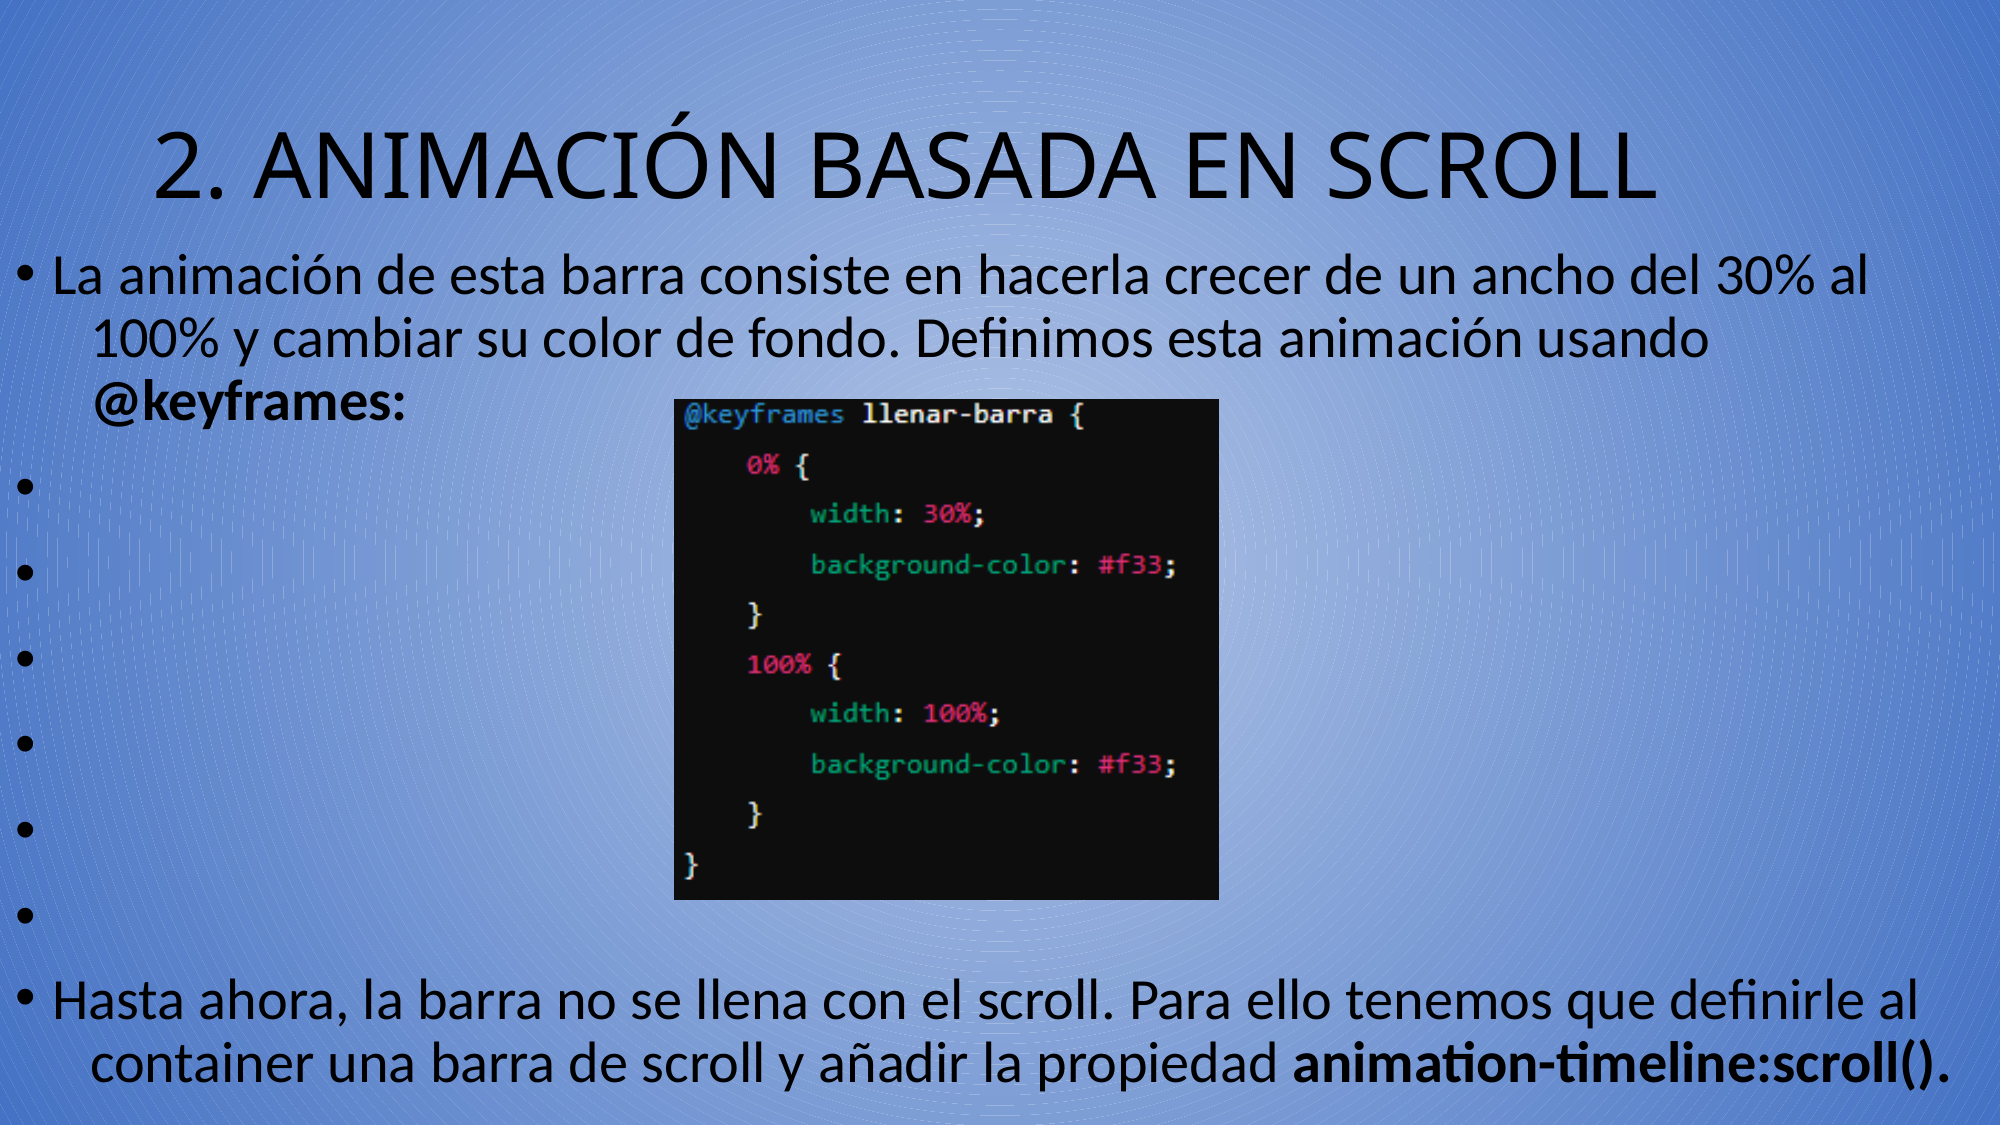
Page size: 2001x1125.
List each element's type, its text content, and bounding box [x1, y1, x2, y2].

picture [674, 399, 1219, 901]
title 2. ANIMACIÓN BASADA EN SCROLL [137, 59, 1863, 236]
list La animación de esta barra consiste en hacerla crecer de un ancho del 30% al 100% y cambiar su color de fondo. Definimos esta animación usando @keyframes: Hasta ahora, la barra no se llena con el scroll. Para ello tenemos que definirle al container una barra de scroll y añadir la propiedad animation-timeline:scroll(). [0, 236, 2000, 1125]
